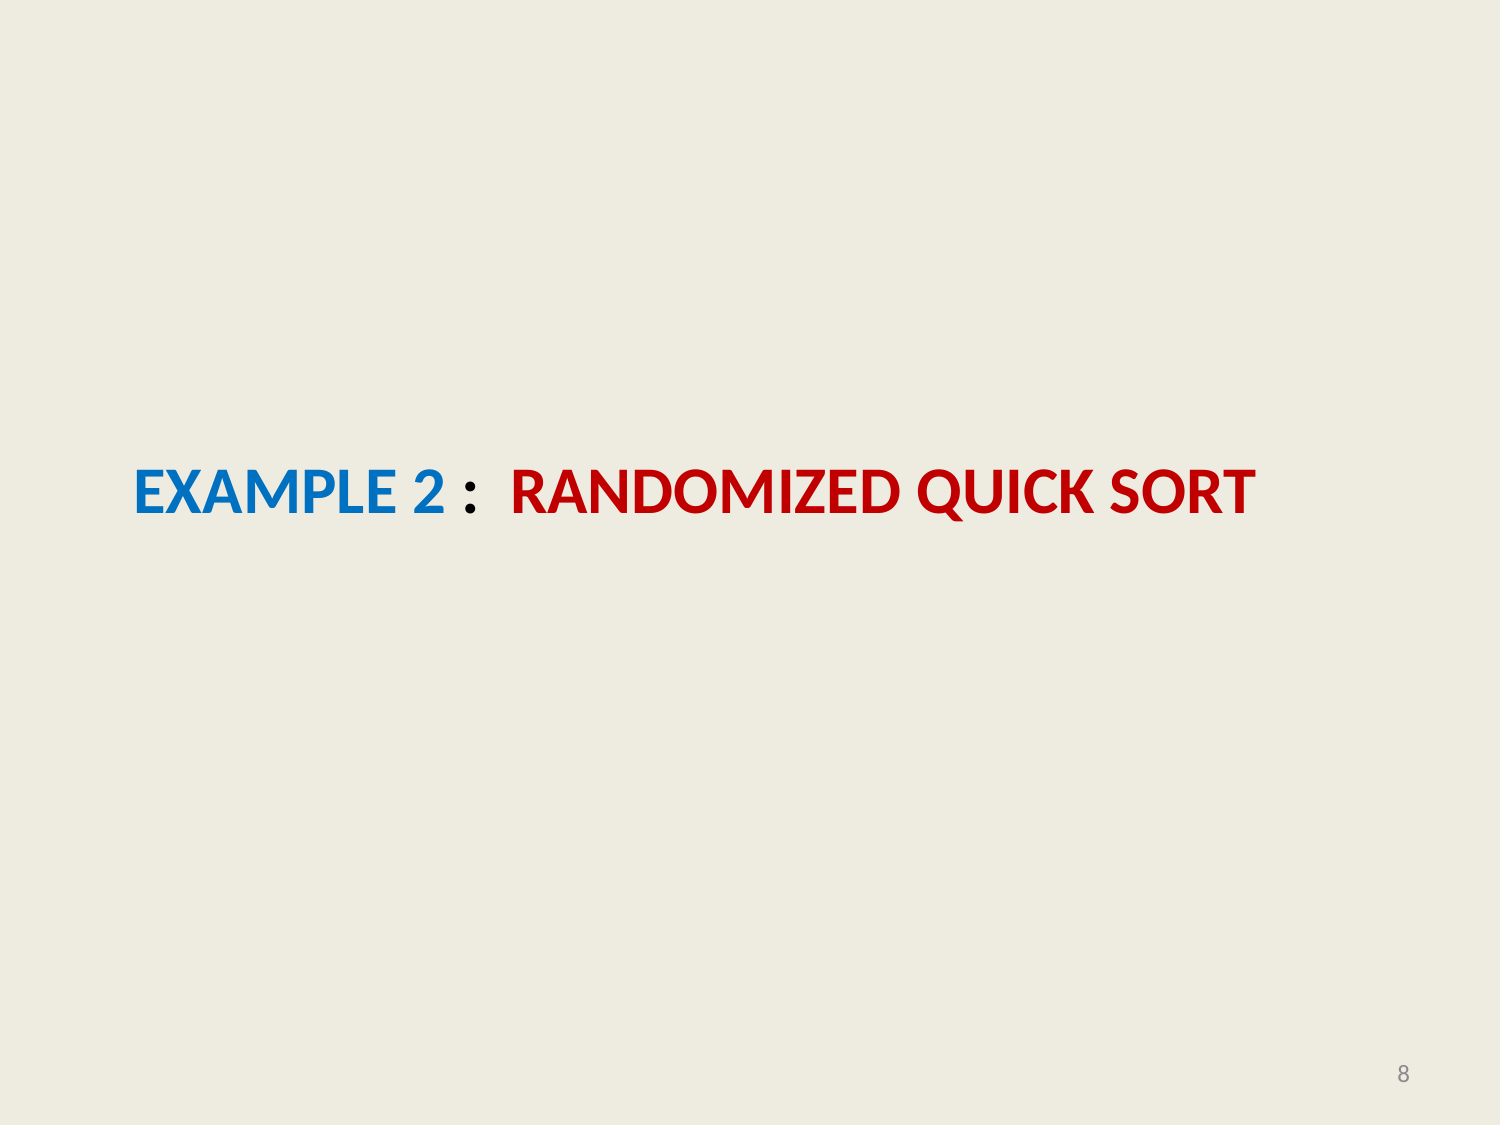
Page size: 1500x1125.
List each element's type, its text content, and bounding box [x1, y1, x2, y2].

title Example 2 : randomized Quick Sort [118, 439, 1394, 663]
slide_number <number> [1074, 1042, 1425, 1103]
